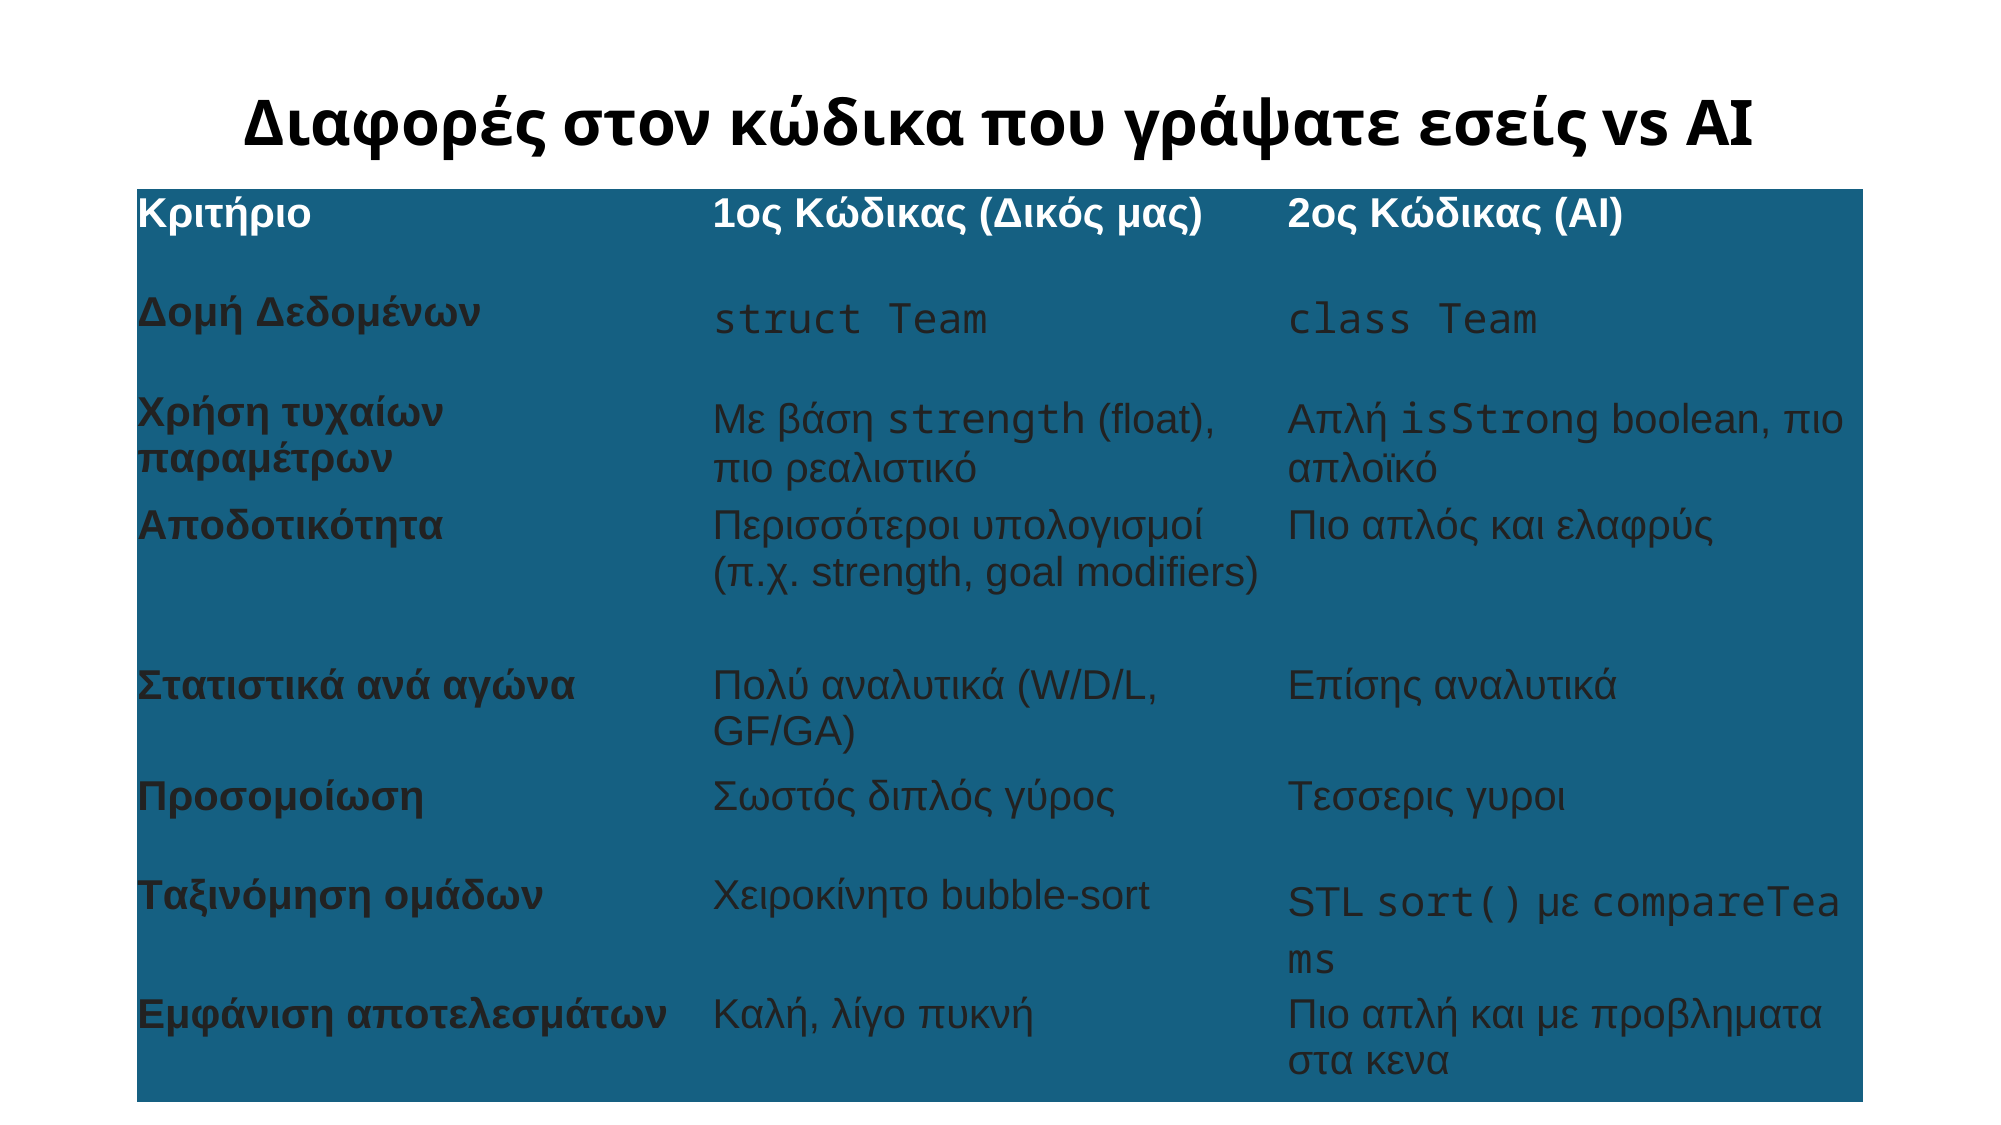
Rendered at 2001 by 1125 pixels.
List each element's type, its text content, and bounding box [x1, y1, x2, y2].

table_cell Χειροκίνητο bubble-sort [713, 872, 1288, 990]
table_cell Πιο απλή και με προβληματα στα κενα [1288, 990, 1863, 1102]
table_cell Ταξινόμηση ομάδων [137, 872, 713, 990]
table_cell Δομή Δεδομένων [137, 289, 713, 388]
table_cell Χρήση τυχαίων παραμέτρων [137, 388, 713, 502]
table_cell Πολύ αναλυτικά (W/D/L, GF/GA) [713, 661, 1288, 773]
table_cell class Team [1288, 289, 1863, 388]
table_cell struct Team [713, 289, 1288, 388]
table_cell Καλή, λίγο πυκνή [713, 990, 1288, 1102]
table_cell Τεσσερις γυροι [1288, 773, 1863, 872]
title Διαφορές στον κώδικα που γράψατε εσείς vs AI [137, 59, 1863, 189]
table_cell STL sort() με compareTeams [1288, 872, 1863, 990]
table_cell Στατιστικά ανά αγώνα [137, 661, 713, 773]
table_header 1ος Κώδικας (Δικός μας) [713, 189, 1288, 289]
table_cell Περισσότεροι υπολογισμοί (π.χ. strength, goal modifiers) [713, 502, 1288, 661]
table_cell Προσομοίωση [137, 773, 713, 872]
table_header Κριτήριο [137, 189, 713, 289]
table_header 2ος Κώδικας (ΑΙ) [1288, 189, 1863, 289]
table_cell Απλή isStrong boolean, πιο απλοϊκό [1288, 388, 1863, 502]
table_cell Εμφάνιση αποτελεσμάτων [137, 990, 713, 1102]
table_cell Πιο απλός και ελαφρύς [1288, 502, 1863, 661]
table_cell Αποδοτικότητα [137, 502, 713, 661]
table_cell Με βάση strength (float), πιο ρεαλιστικό [713, 388, 1288, 502]
table_cell Σωστός διπλός γύρος [713, 773, 1288, 872]
table_cell Επίσης αναλυτικά [1288, 661, 1863, 773]
